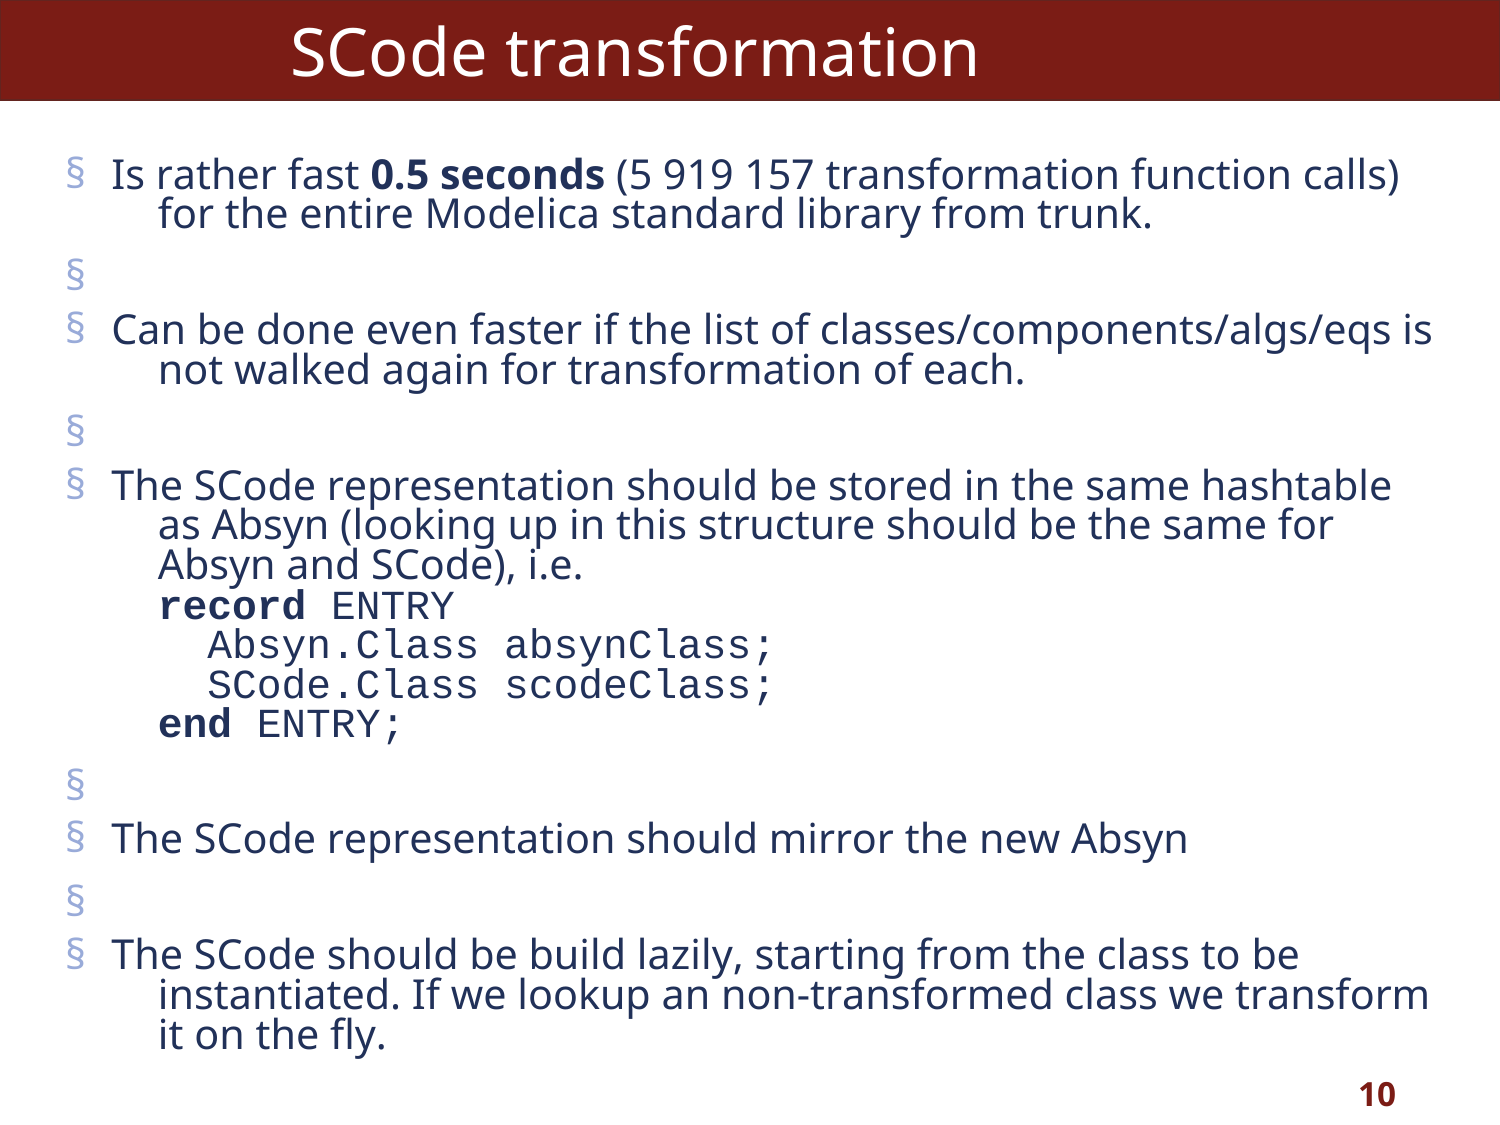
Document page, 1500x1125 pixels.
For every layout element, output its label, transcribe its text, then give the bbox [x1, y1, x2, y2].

text_box 10 [1342, 1065, 1493, 1116]
title SCode transformation [275, 0, 1500, 100]
list Is rather fast 0.5 seconds (5 919 157 transformation function calls) for the entire Modelica standard library from trunk. Can be done even faster if the list of classes/components/algs/eqs is not walked again for transformation of each. The SCode representation should be stored in the same hashtable as Absyn (looking up in this structure should be the same for Absyn and SCode), i.e. record ENTRY Absyn.Class absynClass; SCode.Class scodeClass; end ENTRY; The SCode representation should mirror the new Absyn The SCode should be build lazily, starting from the class to be instantiated. If we lookup an non-transformed class we transform it on the fly. [50, 149, 1451, 1075]
